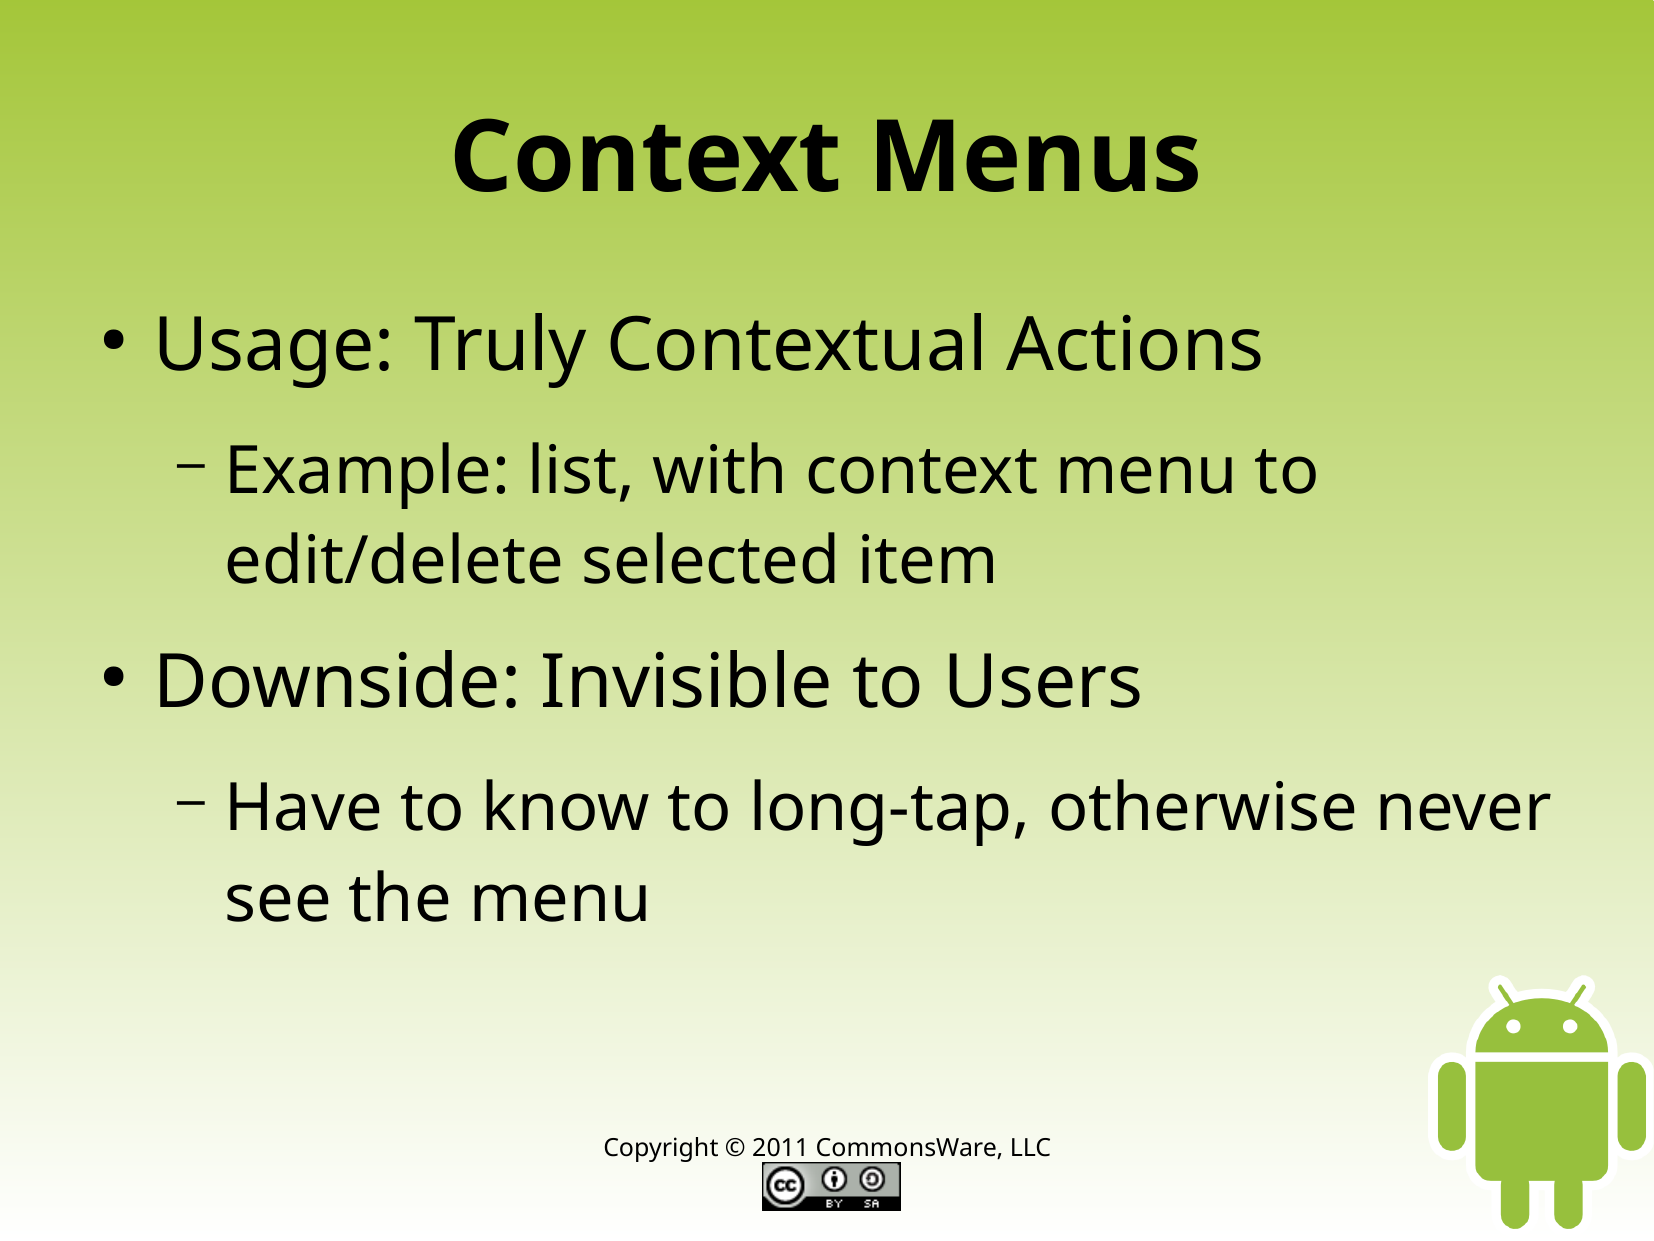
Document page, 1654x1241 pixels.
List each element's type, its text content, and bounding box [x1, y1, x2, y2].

title Context Menus [82, 49, 1571, 257]
picture [762, 1162, 901, 1211]
list Usage: Truly Contextual Actions Example: list, with context menu to edit/delete selected item Downside: Invisible to Users Have to know to long-tap, otherwise never see the menu [82, 290, 1571, 883]
picture [1428, 975, 1654, 1238]
